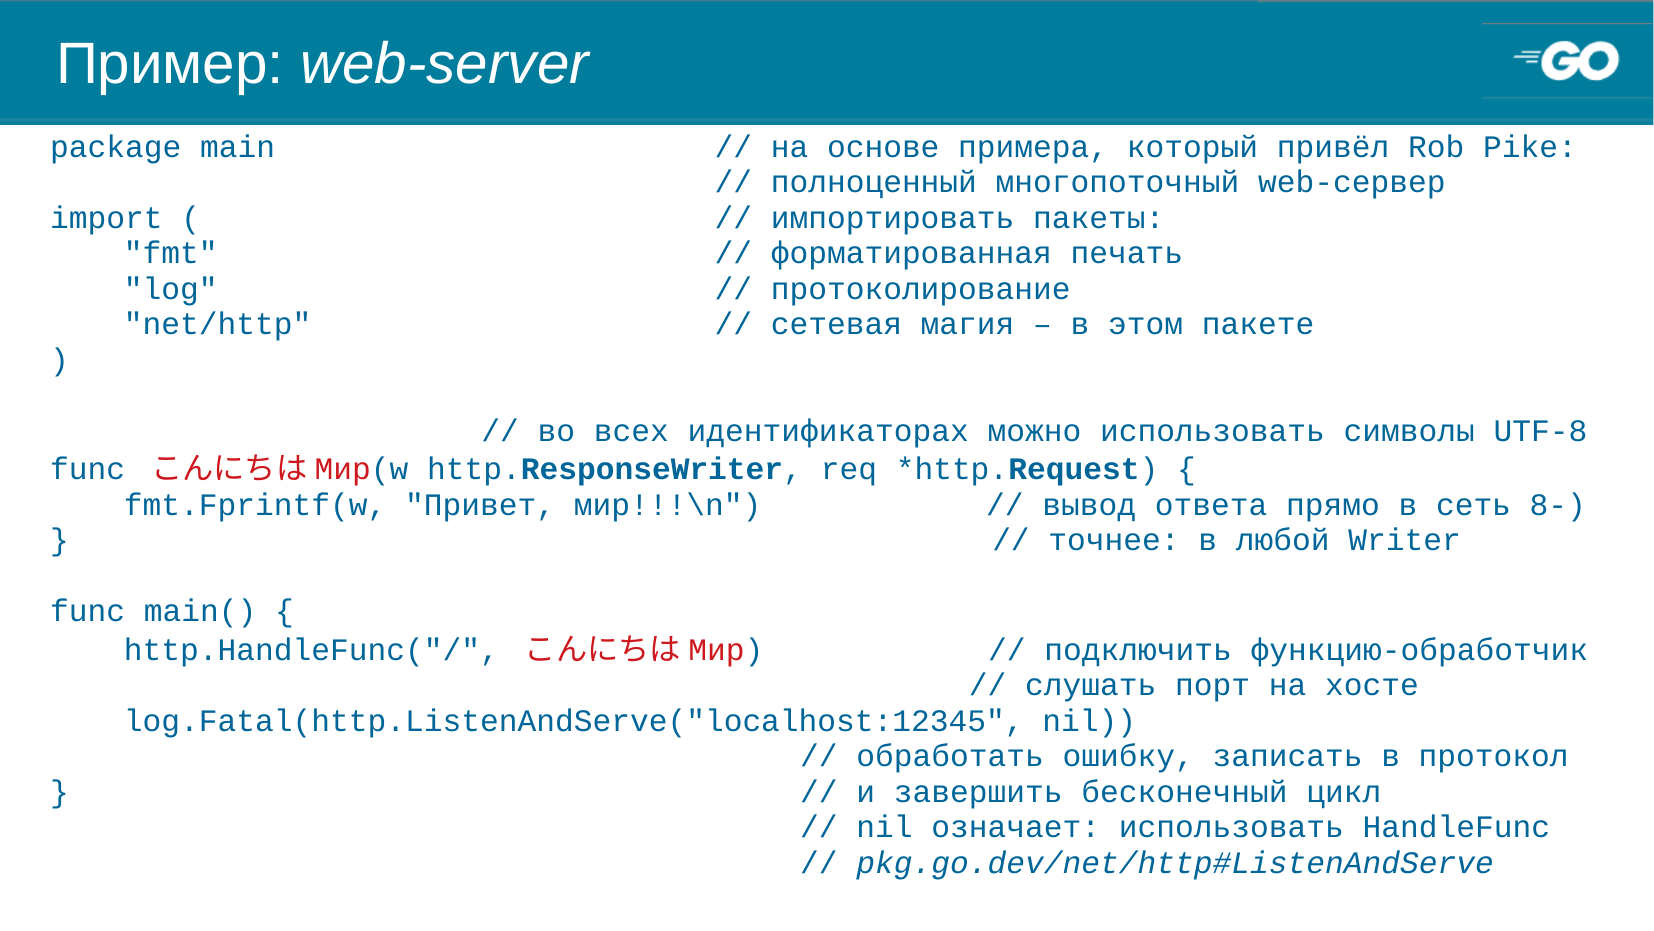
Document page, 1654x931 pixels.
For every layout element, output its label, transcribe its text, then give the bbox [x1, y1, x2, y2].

text_box Пример: web-server [41, 23, 1495, 104]
text_box package main // на основе примера, который привёл Rob Pike: // полноценный многопоточный web-сервер import ( // импортировать пакеты: "fmt" // форматированная печать "log" // протоколирование "net/http" // сетевая магия – в этом пакете ) // во всех идентификаторах можно использовать символы UTF-8 func こんにちはМир(w http.ResponseWriter, req *http.Request) { fmt.Fprintf(w, "Привет, мир!!!\n") // вывод ответа прямо в сеть 8-) } // точнее: в любой Writer func main() { http.HandleFunc("/", こんにちはМир) // подключить функцию-обработчик // слушать порт на хосте log.Fatal(http.ListenAndServe("localhost:12345", nil)) // обработать ошибку, записать в протокол } // и завершить бесконечный цикл // nil означает: использовать HandleFunc // pkg.go.dev/net/http#ListenAndServe [35, 124, 1619, 891]
picture [1542, 41, 1619, 81]
